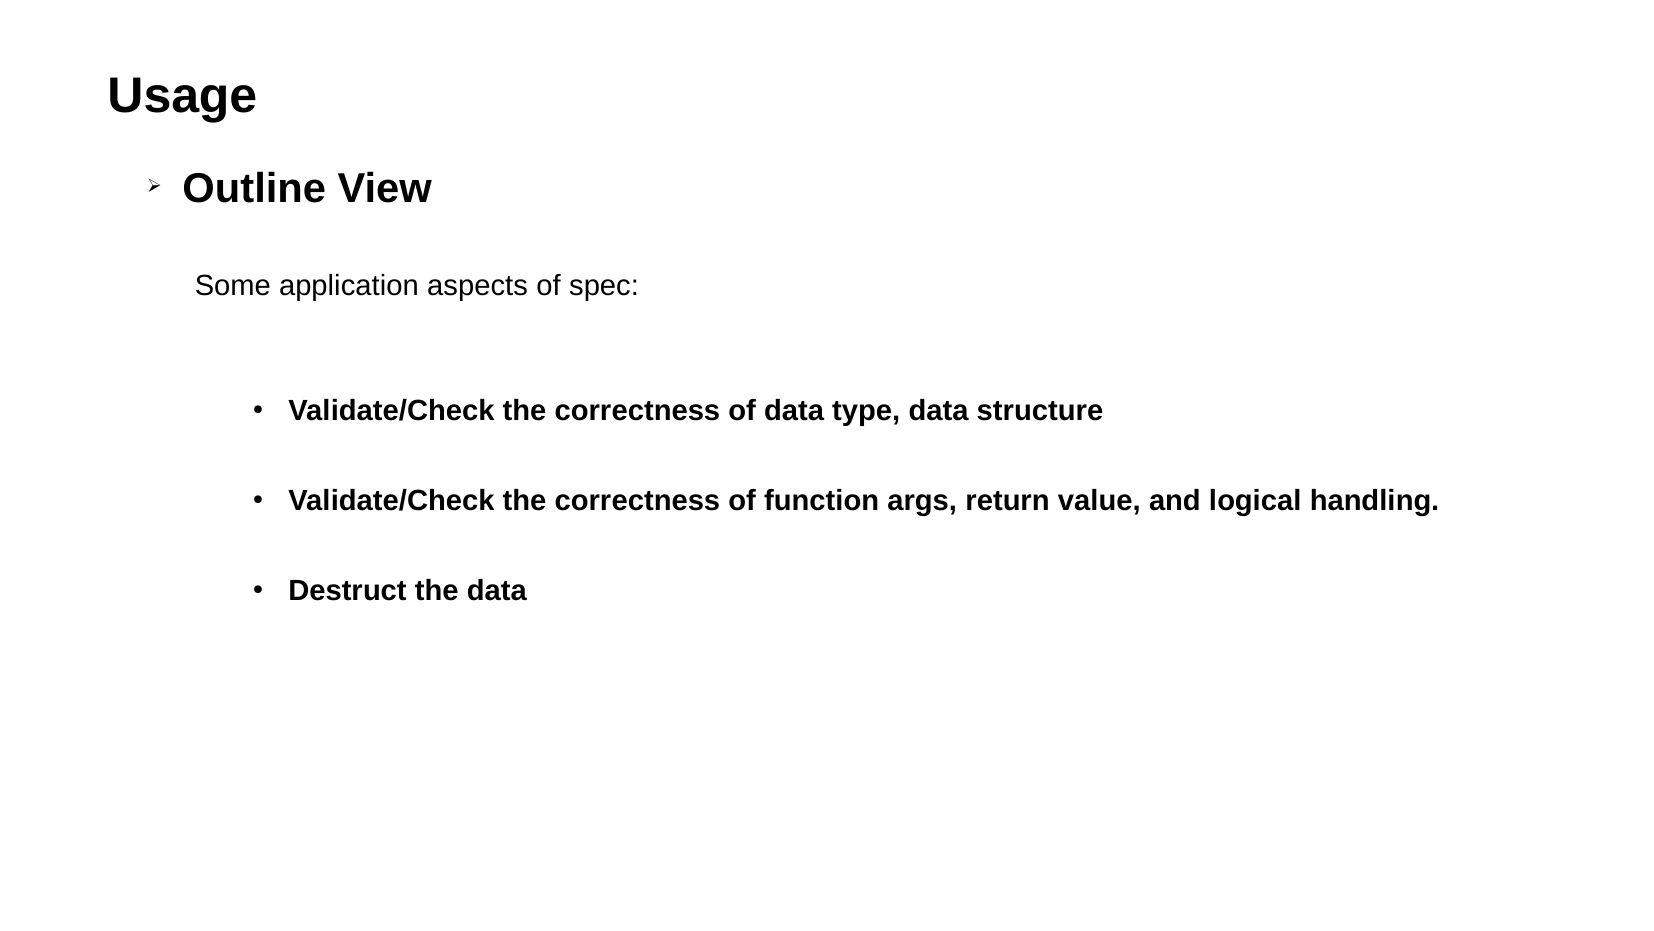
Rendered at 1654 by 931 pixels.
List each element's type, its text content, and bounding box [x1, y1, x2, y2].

text_box Some application aspects of spec: [180, 261, 1546, 319]
text_box Validate/Check the correctness of data type, data structure Validate/Check the correctness of function args, return value, and logical handling. Destruct the data [238, 386, 1519, 726]
text_box Usage [92, 60, 858, 131]
text_box Outline View [132, 157, 733, 220]
